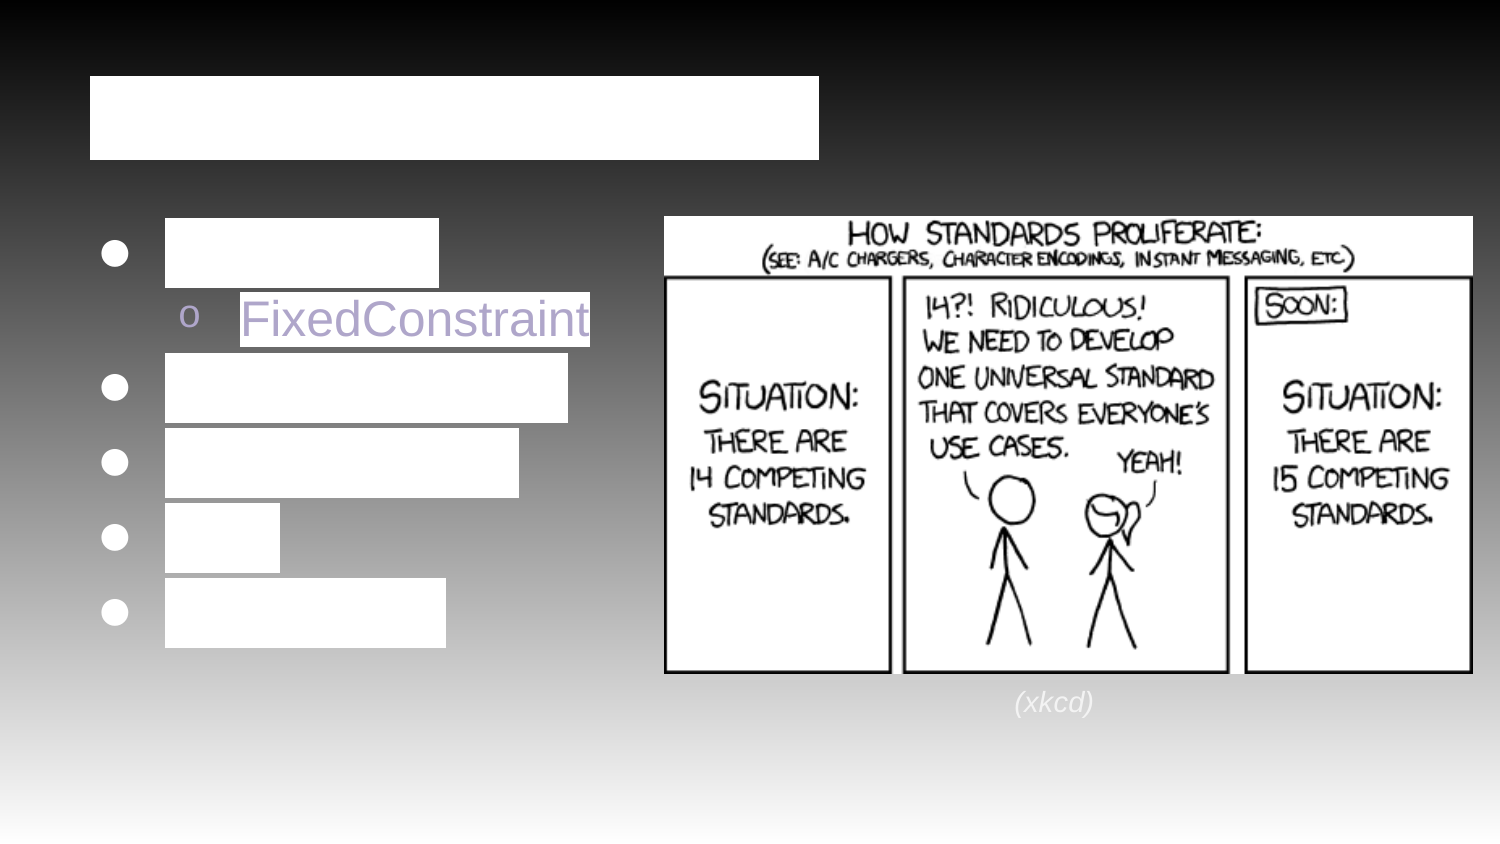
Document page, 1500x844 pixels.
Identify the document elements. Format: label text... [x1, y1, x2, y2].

title Constraints in SOFA [75, 33, 1425, 175]
list Projective FixedConstraint LMConstraints constraintset … ? Compliant [75, 196, 1425, 808]
text_box (xkcd) [999, 668, 1138, 748]
picture [664, 216, 1473, 674]
